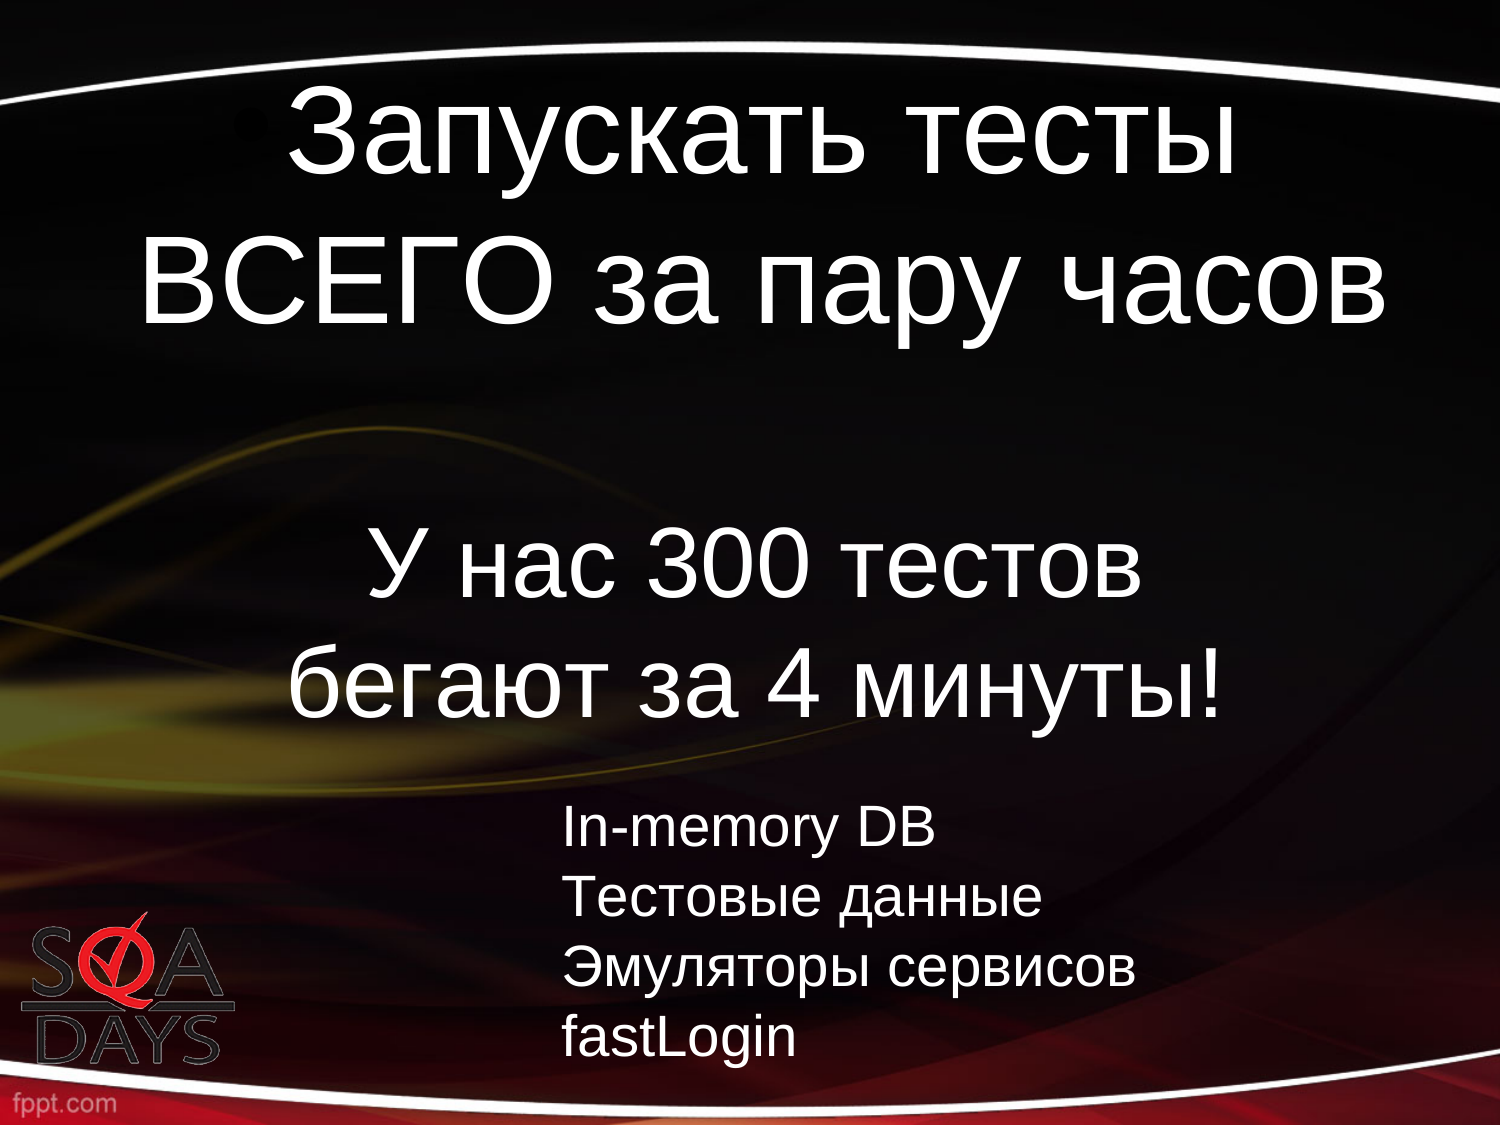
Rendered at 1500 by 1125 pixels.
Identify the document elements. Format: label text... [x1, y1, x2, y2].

title In-memory DB Тестовые данные Эмуляторы сервисов fastLogin [495, 780, 1306, 1076]
list Запускать тесты ВСЕГО за пару часов [70, 0, 1401, 454]
title У нас 300 тестов бегают за 4 минуты! [95, 489, 1416, 745]
picture [0, 0, 1500, 1125]
